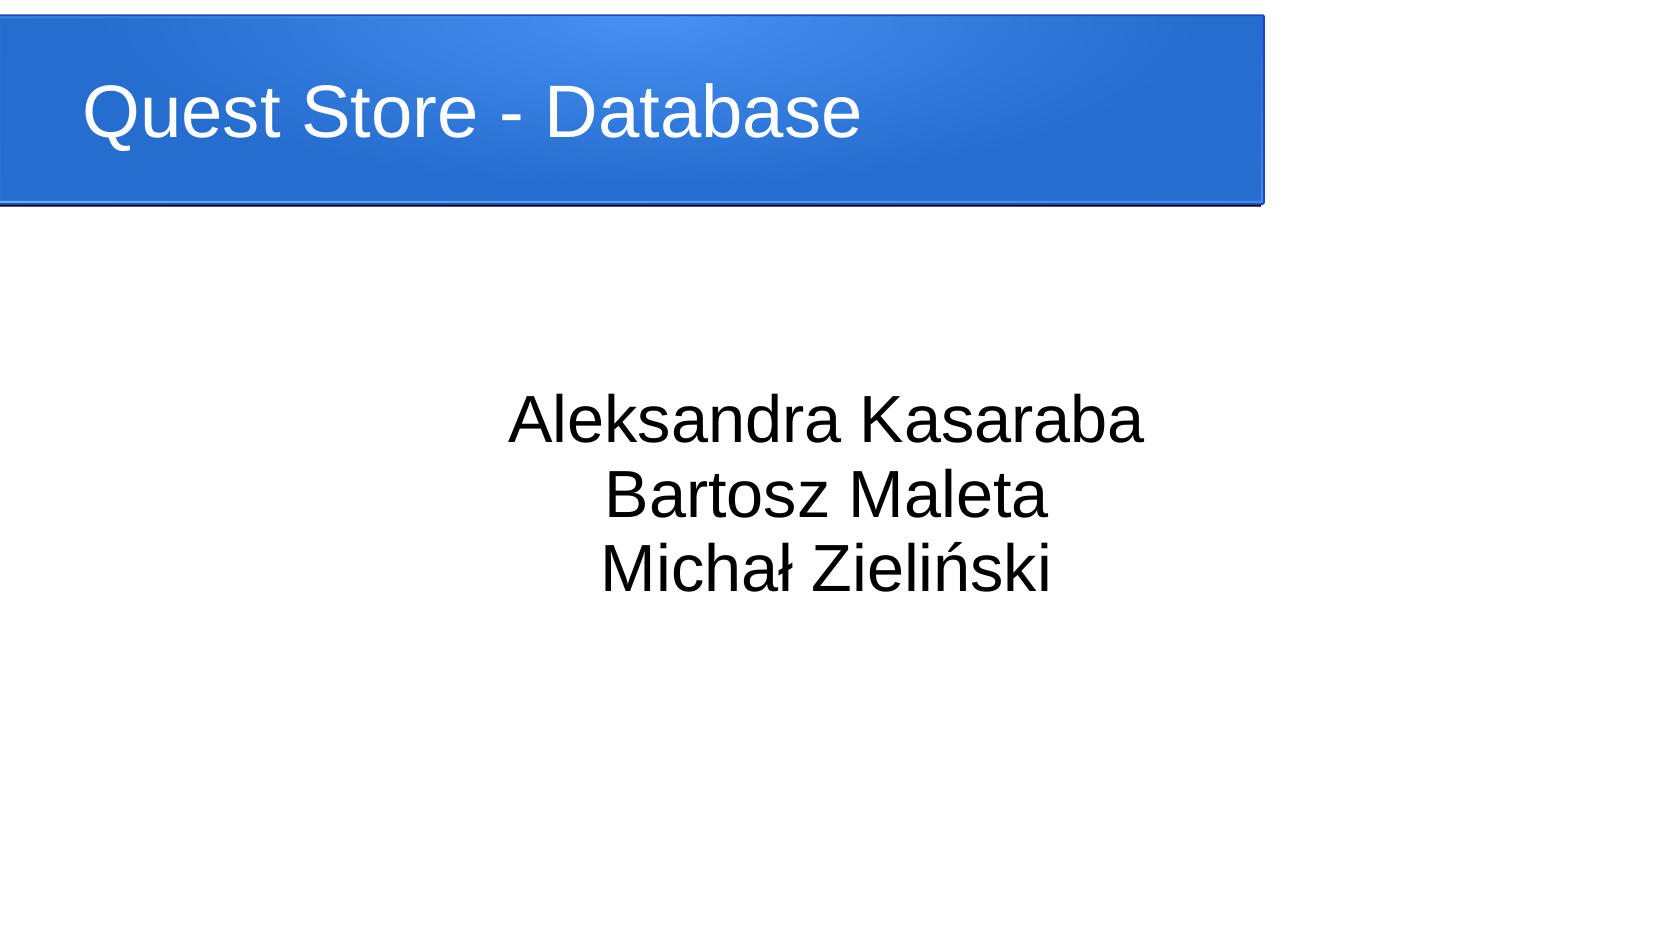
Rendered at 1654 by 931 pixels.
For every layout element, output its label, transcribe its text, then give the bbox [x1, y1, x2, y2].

title Quest Store - Database [82, 35, 1235, 189]
subtitle Aleksandra Kasaraba Bartosz Maleta Michał Zieliński [82, 224, 1571, 764]
